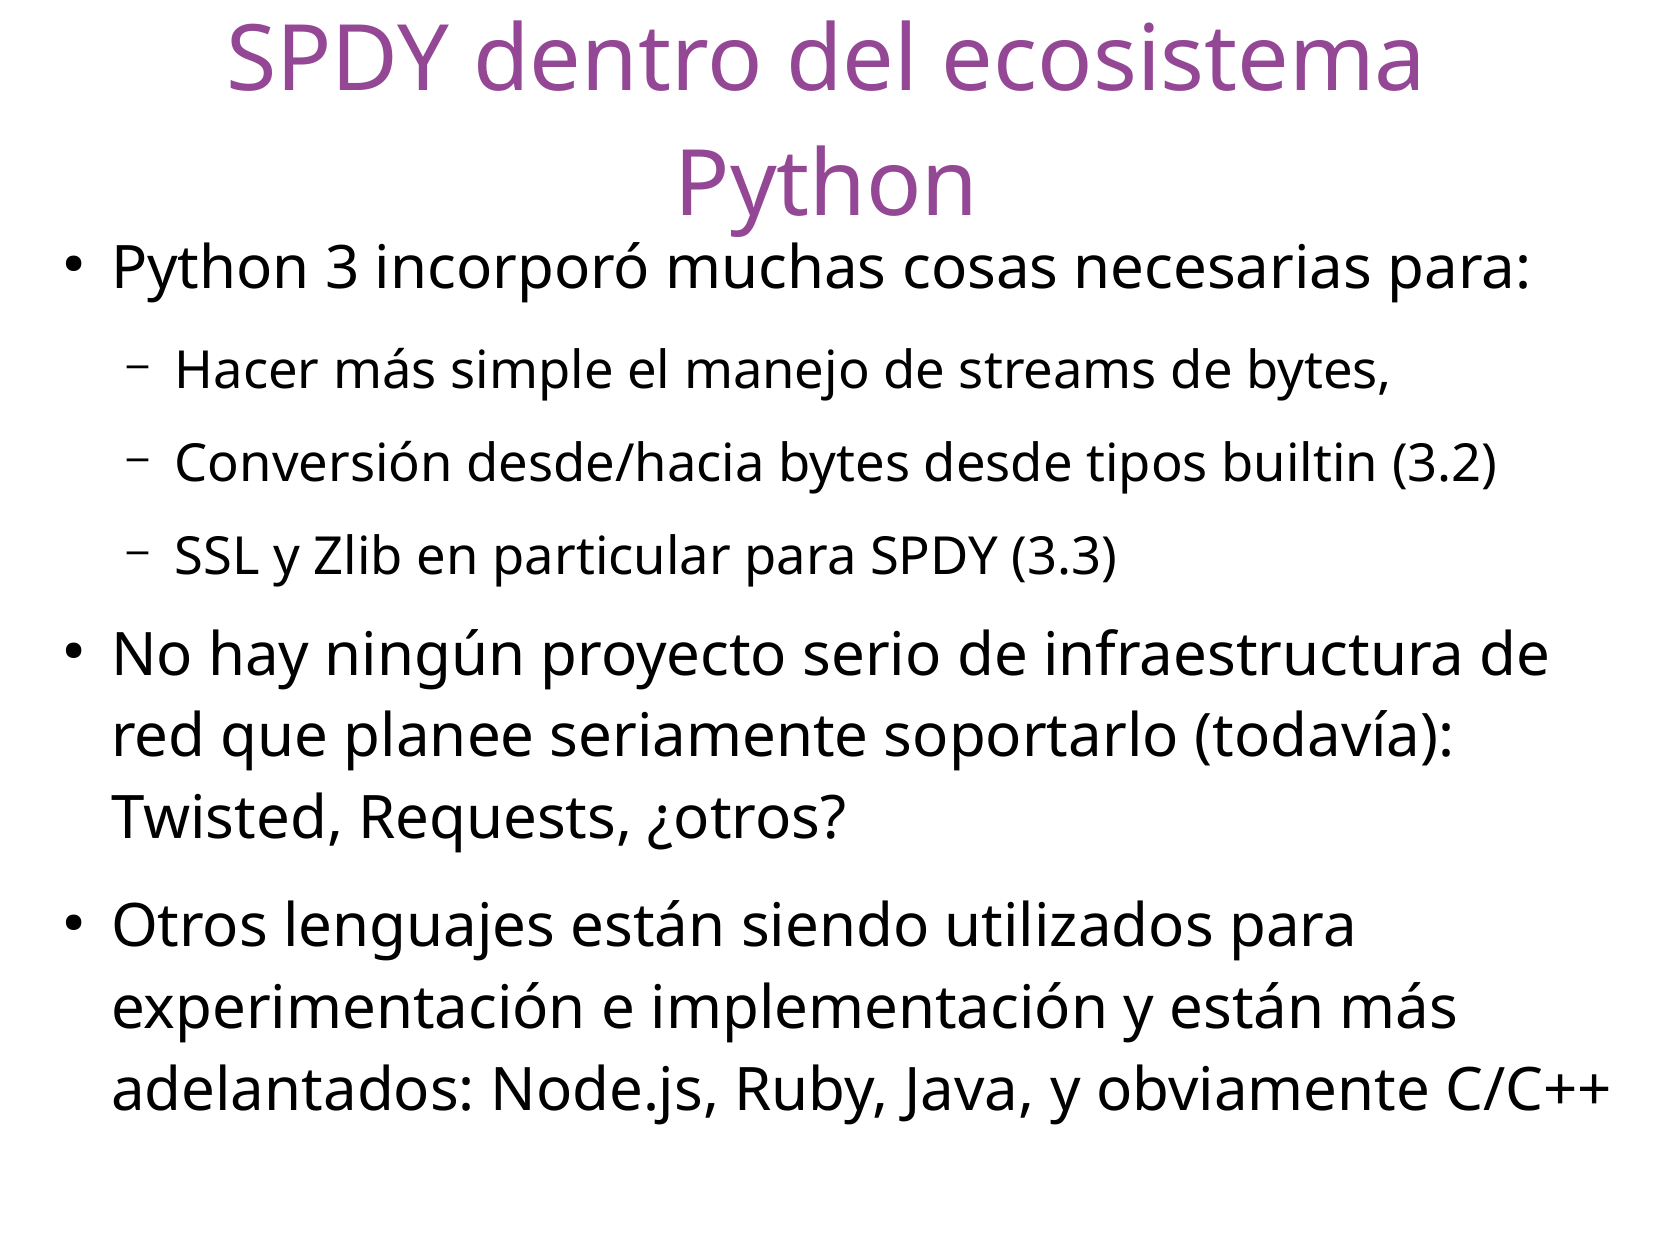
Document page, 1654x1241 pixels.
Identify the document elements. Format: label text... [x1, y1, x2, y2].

list Python 3 incorporó muchas cosas necesarias para: Hacer más simple el manejo de streams de bytes, Conversión desde/hacia bytes desde tipos builtin (3.2) SSL y Zlib en particular para SPDY (3.3) No hay ningún proyecto serio de infraestructura de red que planee seriamente soportarlo (todavía): Twisted, Requests, ¿otros? Otros lenguajes están siendo utilizados para experimentación e implementación y están más adelantados: Node.js, Ruby, Java, y obviamente C/C++ [47, 224, 1630, 1217]
title SPDY dentro del ecosistema Python [82, 13, 1571, 222]
